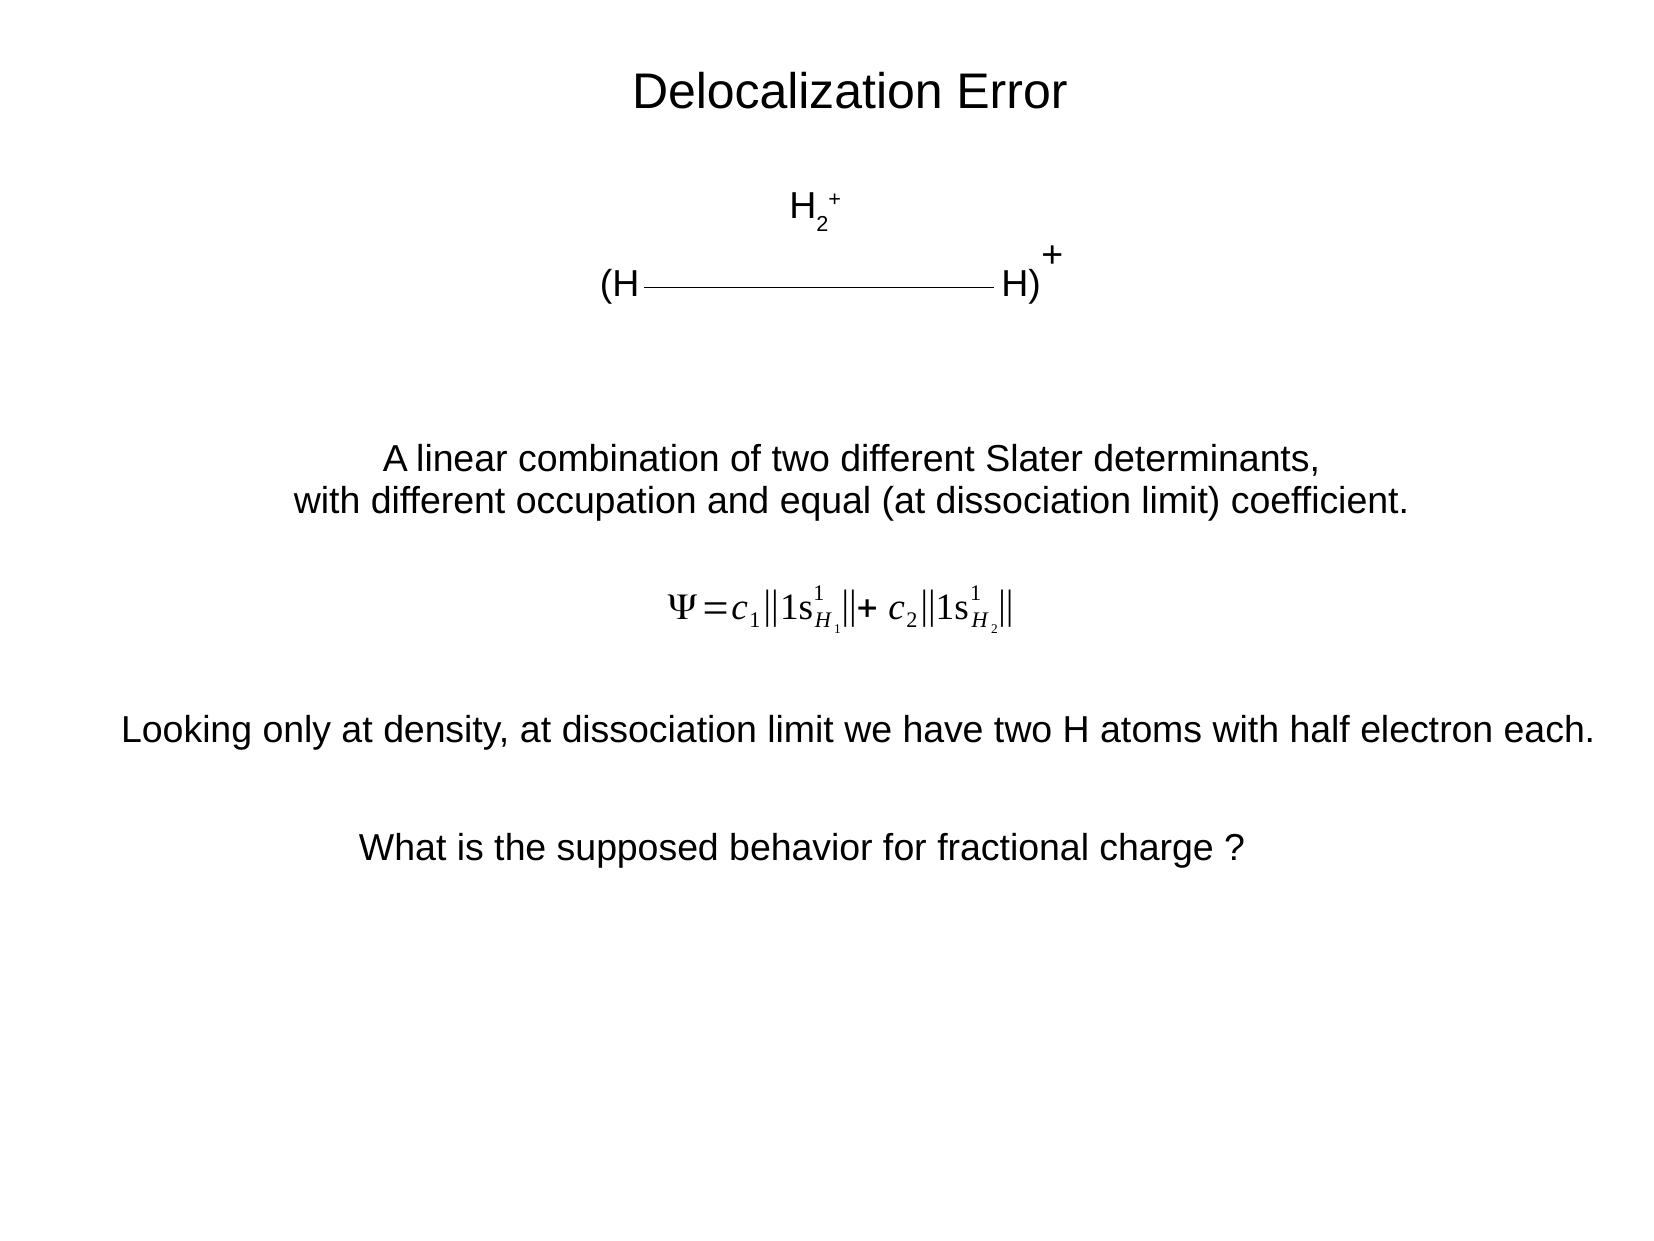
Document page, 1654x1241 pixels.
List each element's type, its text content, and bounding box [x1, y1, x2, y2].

text_box What is the supposed behavior for fractional charge ? [344, 819, 1273, 877]
text_box + [1026, 226, 1079, 284]
text_box H2+ [774, 177, 857, 244]
text_box Looking only at density, at dissociation limit we have two H atoms with half electron each. [106, 700, 1614, 758]
text_box H) [986, 255, 1056, 313]
chart [660, 580, 1024, 637]
text_box (H [585, 255, 655, 313]
text_box A linear combination of two different Slater determinants, with different occupation and equal (at dissociation limit) coefficient. [279, 430, 1427, 530]
text_box Delocalization Error [617, 55, 1084, 127]
